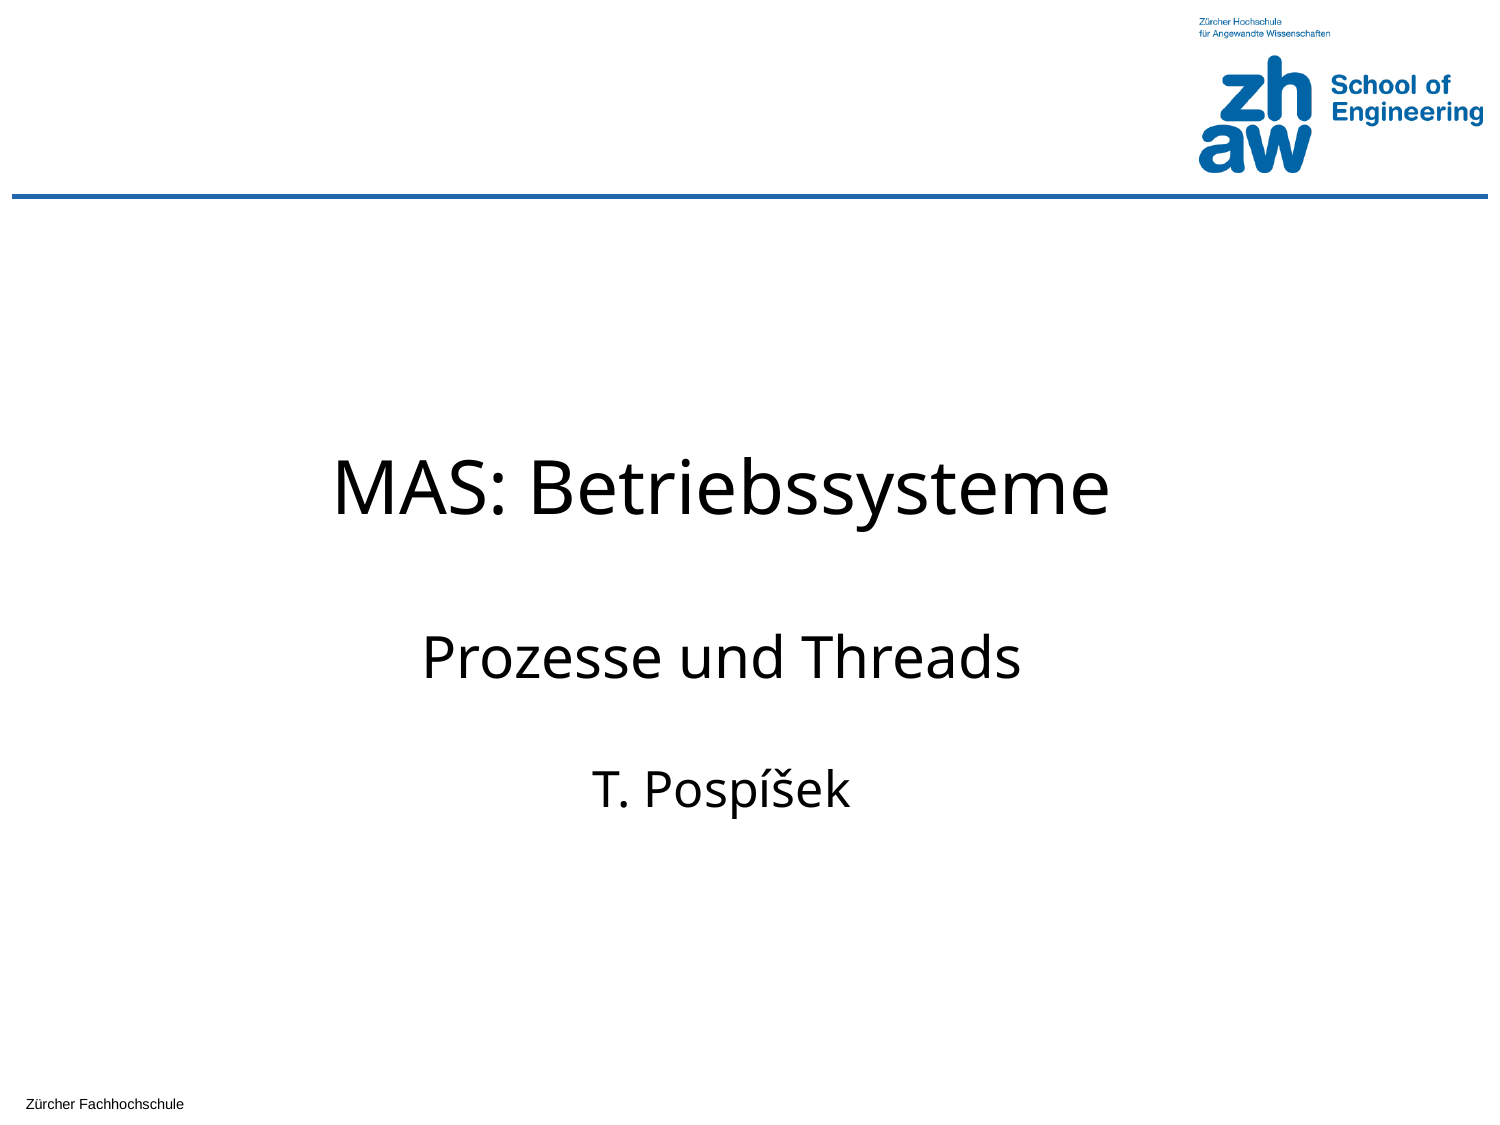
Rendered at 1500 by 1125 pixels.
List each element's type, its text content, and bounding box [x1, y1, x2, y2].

text_box MAS: Betriebssysteme Prozesse und Threads T. Pospíšek [49, 337, 1394, 763]
picture [1199, 18, 1483, 173]
